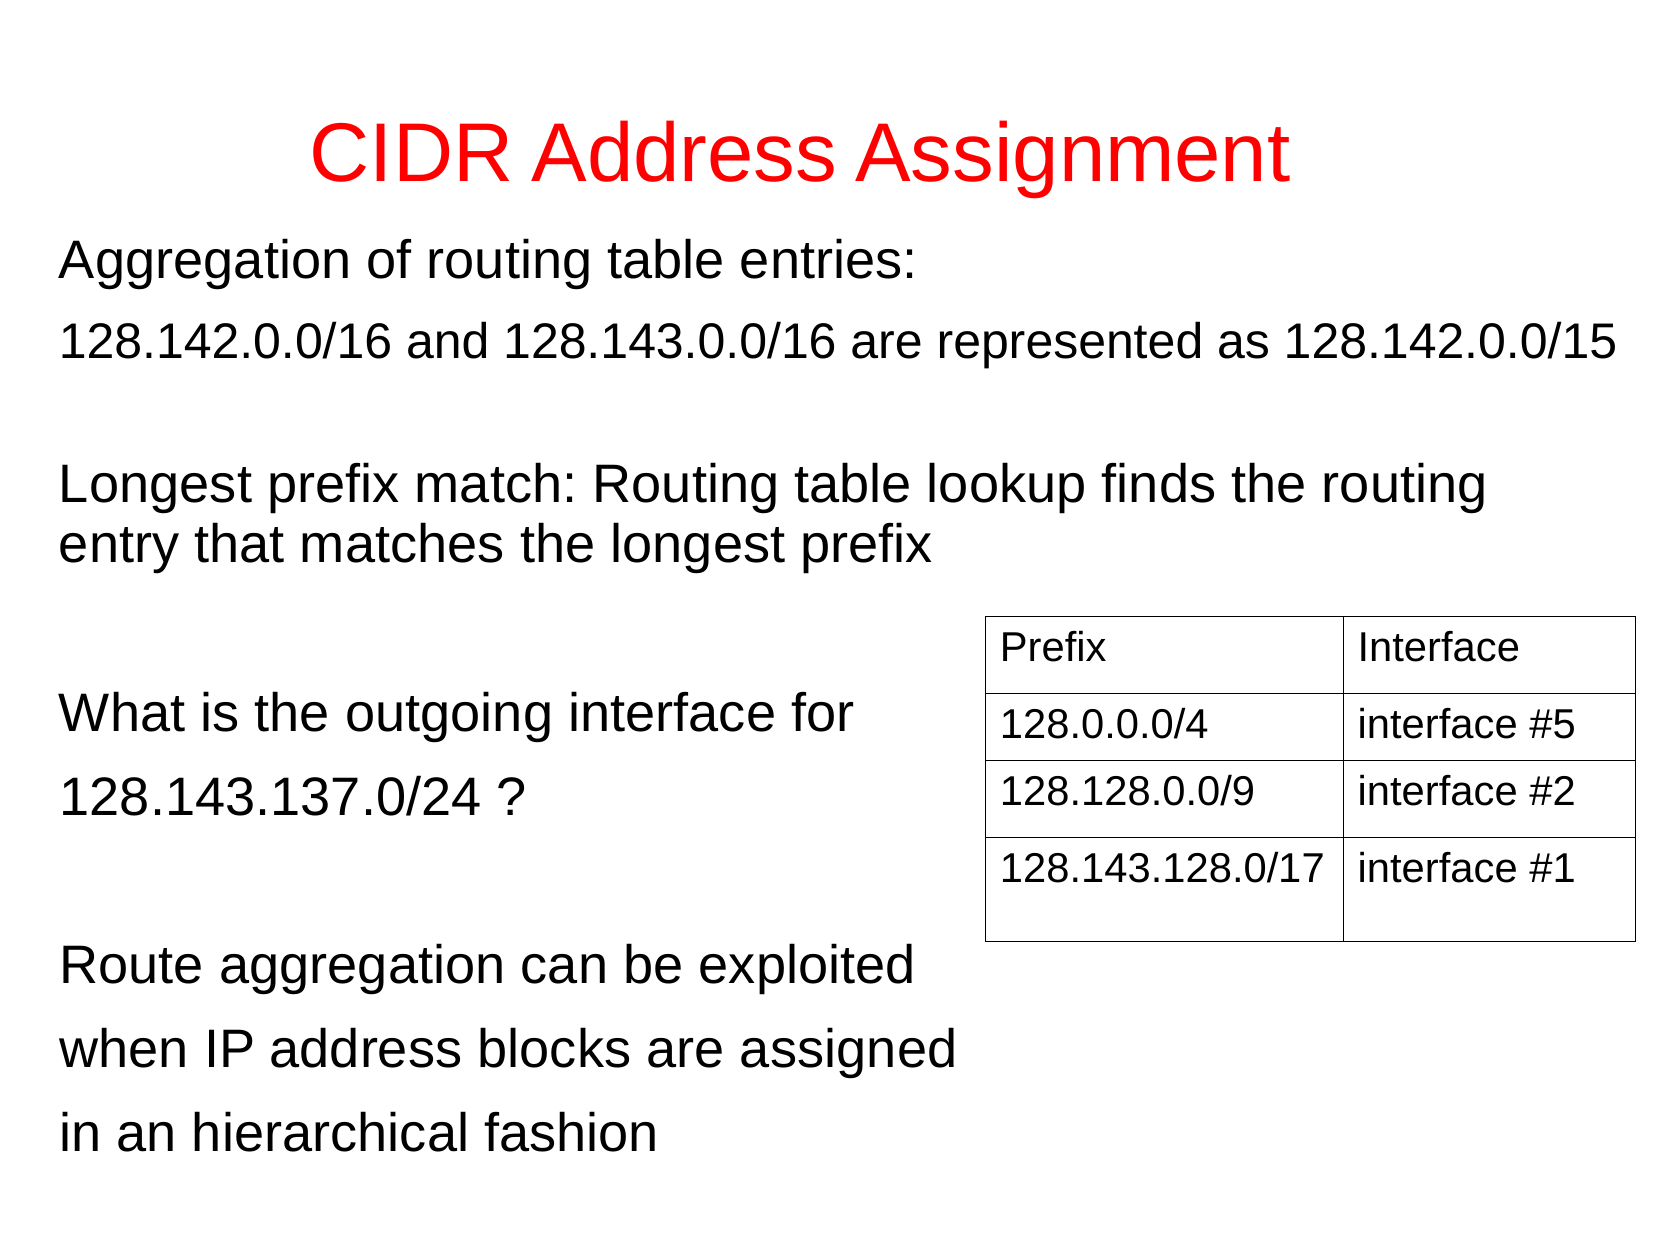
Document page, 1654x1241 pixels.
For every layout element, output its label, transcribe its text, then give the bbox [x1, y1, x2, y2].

title CIDR Address Assignment [0, 49, 1654, 257]
text_box Aggregation of routing table entries: 128.142.0.0/16 and 128.143.0.0/16 are represented as 128.142.0.0/15 Longest prefix match: Routing table lookup finds the routing entry that matches the longest prefix What is the outgoing interface for 128.143.137.0/24 ? Route aggregation can be exploited when IP address blocks are assigned in an hierarchical fashion [59, 229, 1625, 1229]
table_cell interface #5 [1344, 694, 1635, 760]
table_cell interface #1 [1344, 838, 1635, 941]
table_header Prefix [986, 617, 1343, 693]
table_cell 128.143.128.0/17 [986, 838, 1343, 941]
table_cell 128.128.0.0/9 [986, 761, 1343, 837]
table_cell 128.0.0.0/4 [986, 694, 1343, 760]
table_header Interface [1344, 617, 1635, 693]
table_cell interface #2 [1344, 761, 1635, 837]
